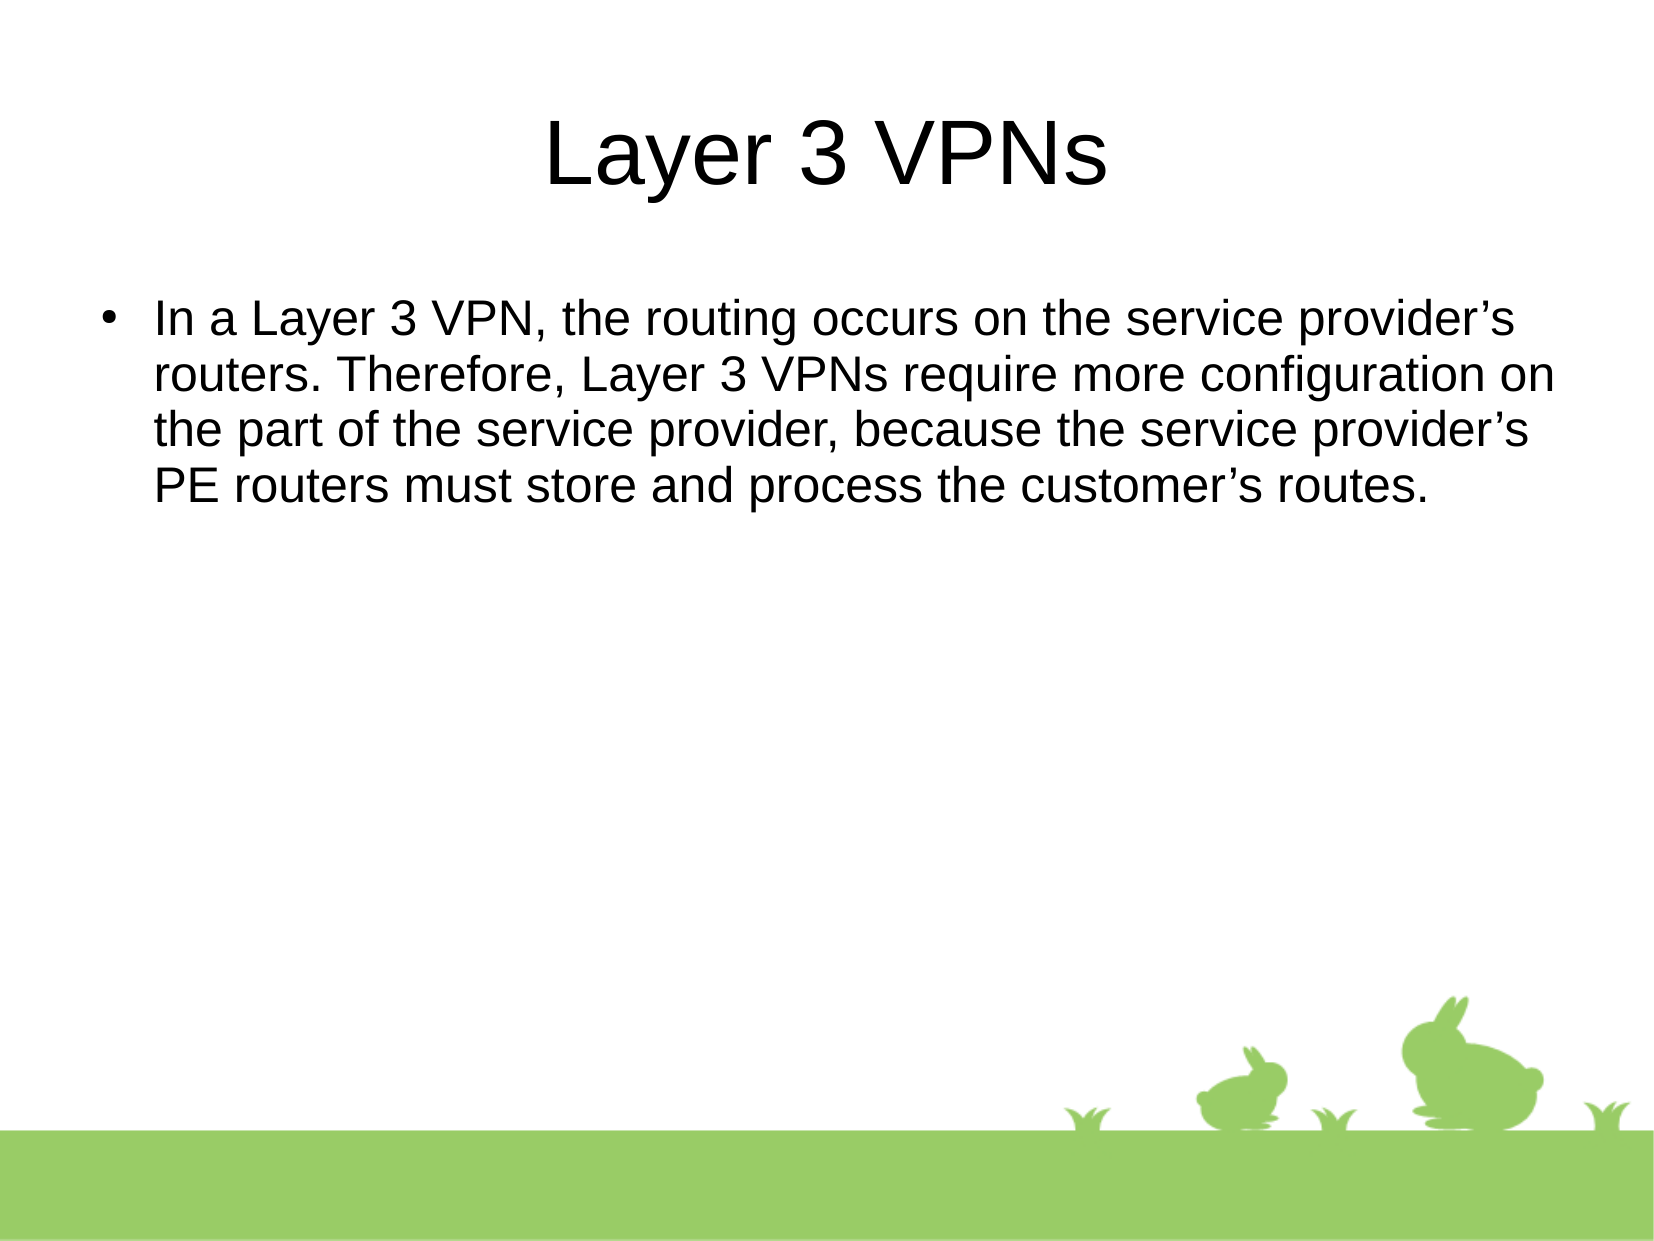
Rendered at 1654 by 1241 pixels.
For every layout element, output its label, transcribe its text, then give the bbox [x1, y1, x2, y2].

picture [0, 0, 1654, 1241]
list In a Layer 3 VPN, the routing occurs on the service provider’s routers. Therefore, Layer 3 VPNs require more configuration on the part of the service provider, because the service provider’s PE routers must store and process the customer’s routes. [82, 290, 1571, 1010]
title Layer 3 VPNs [82, 49, 1571, 257]
